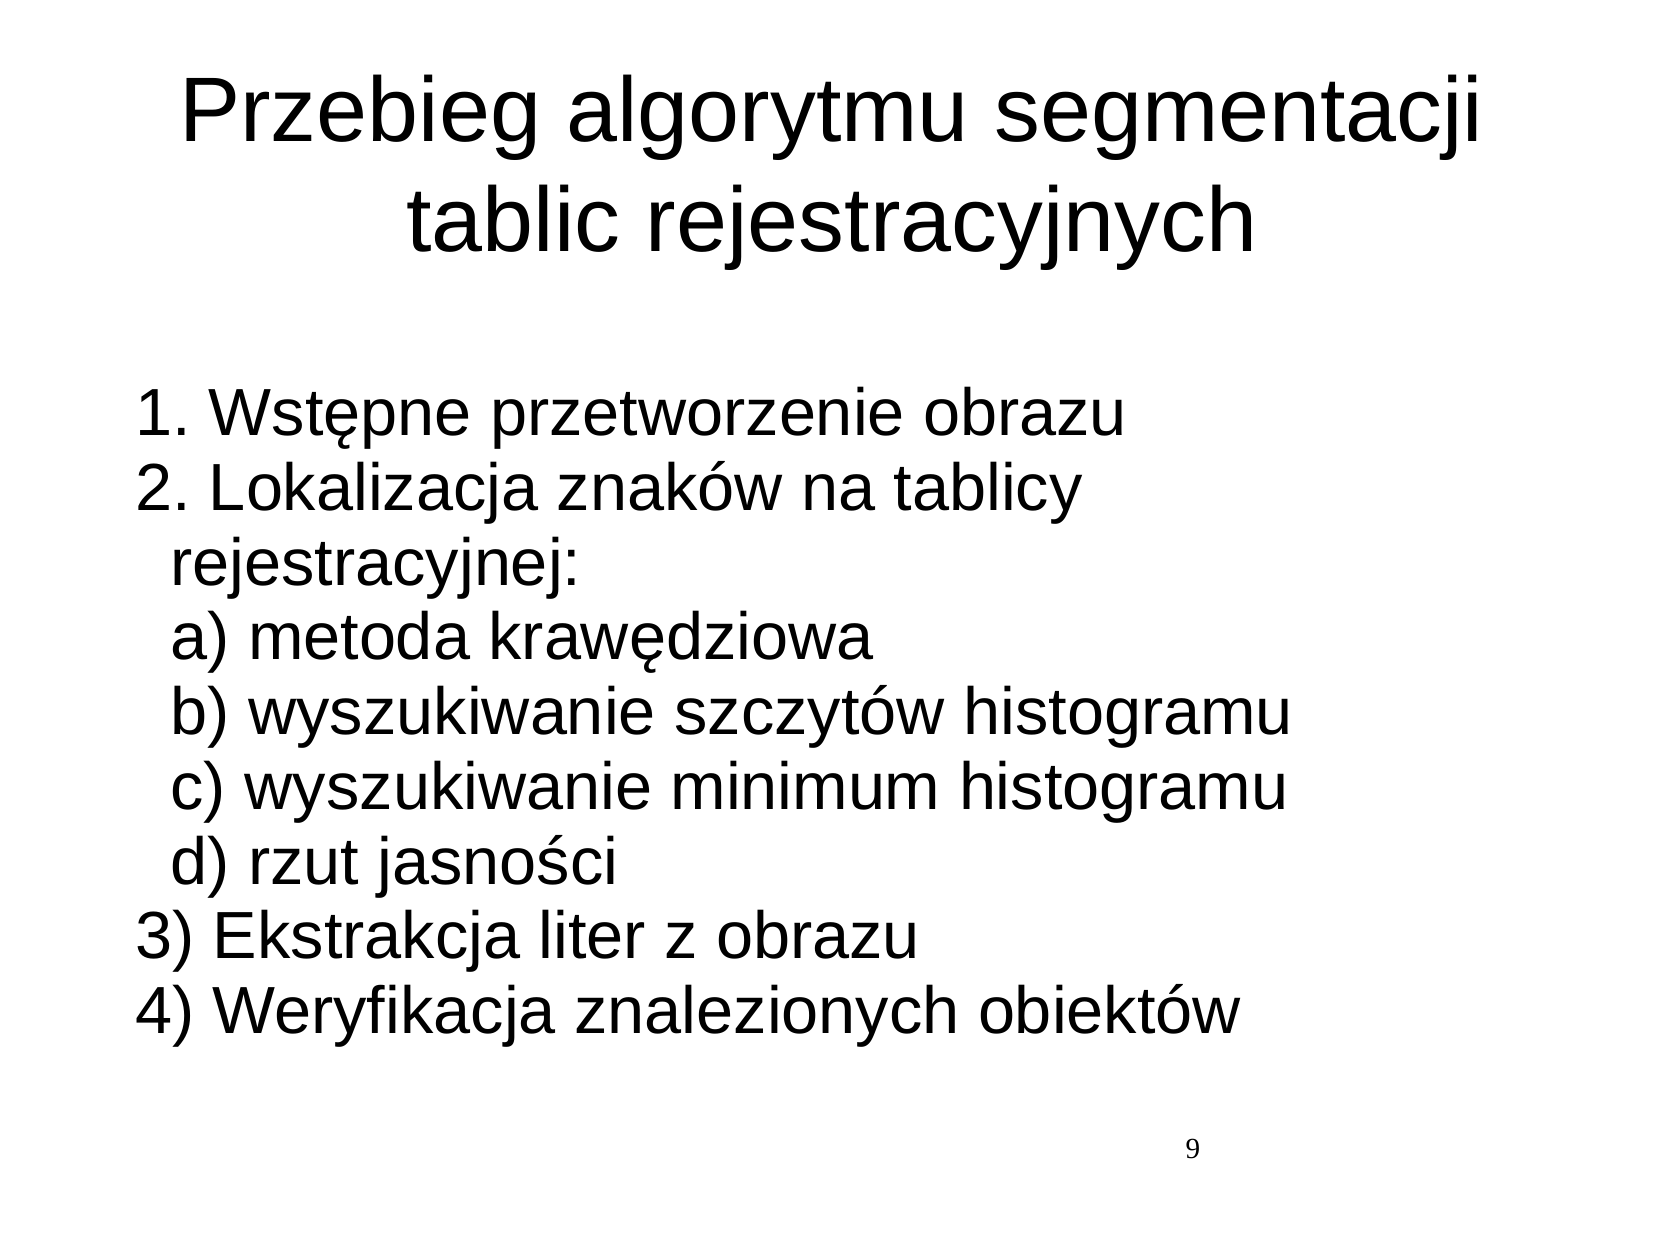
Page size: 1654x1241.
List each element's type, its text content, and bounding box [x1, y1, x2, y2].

title Przebieg algorytmu segmentacji tablic rejestracyjnych [82, 49, 1583, 286]
text_box Wstępne przetworzenie obrazu Lokalizacja znaków na tablicy rejestracyjnej: metoda krawędziowa wyszukiwanie szczytów histogramu wyszukiwanie minimum histogramu rzut jasności Ekstrakcja liter z obrazu Weryfikacja znalezionych obiektów [135, 375, 1328, 1048]
